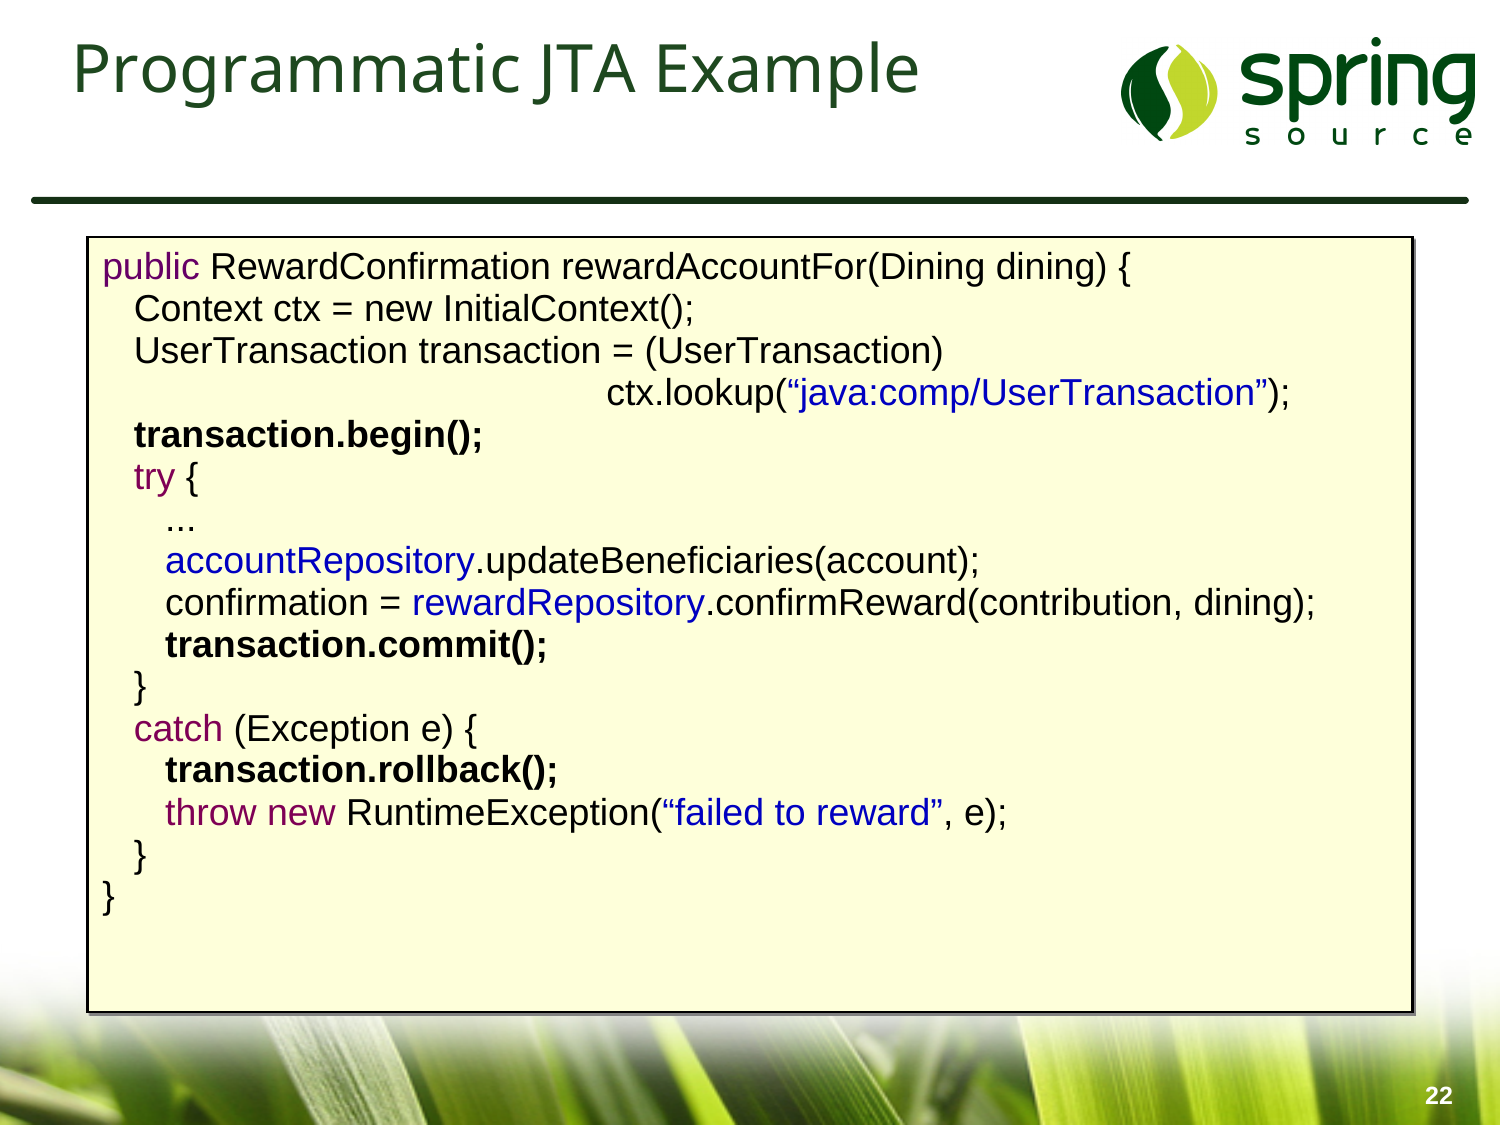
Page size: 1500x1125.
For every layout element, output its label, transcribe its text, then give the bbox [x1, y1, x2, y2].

title Programmatic JTA Example [56, 13, 1089, 176]
picture [1121, 37, 1475, 145]
picture [0, 944, 1500, 1125]
text_box public RewardConfirmation rewardAccountFor(Dining dining) { Context ctx = new InitialContext(); UserTransaction transaction = (UserTransaction) ctx.lookup(“java:comp/UserTransaction”); transaction.begin(); try { ... accountRepository.updateBeneficiaries(account); confirmation = rewardRepository.confirmReward(contribution, dining); transaction.commit(); } catch (Exception e) { transaction.rollback(); throw new RuntimeException(“failed to reward”, e); } } [87, 237, 1413, 1013]
